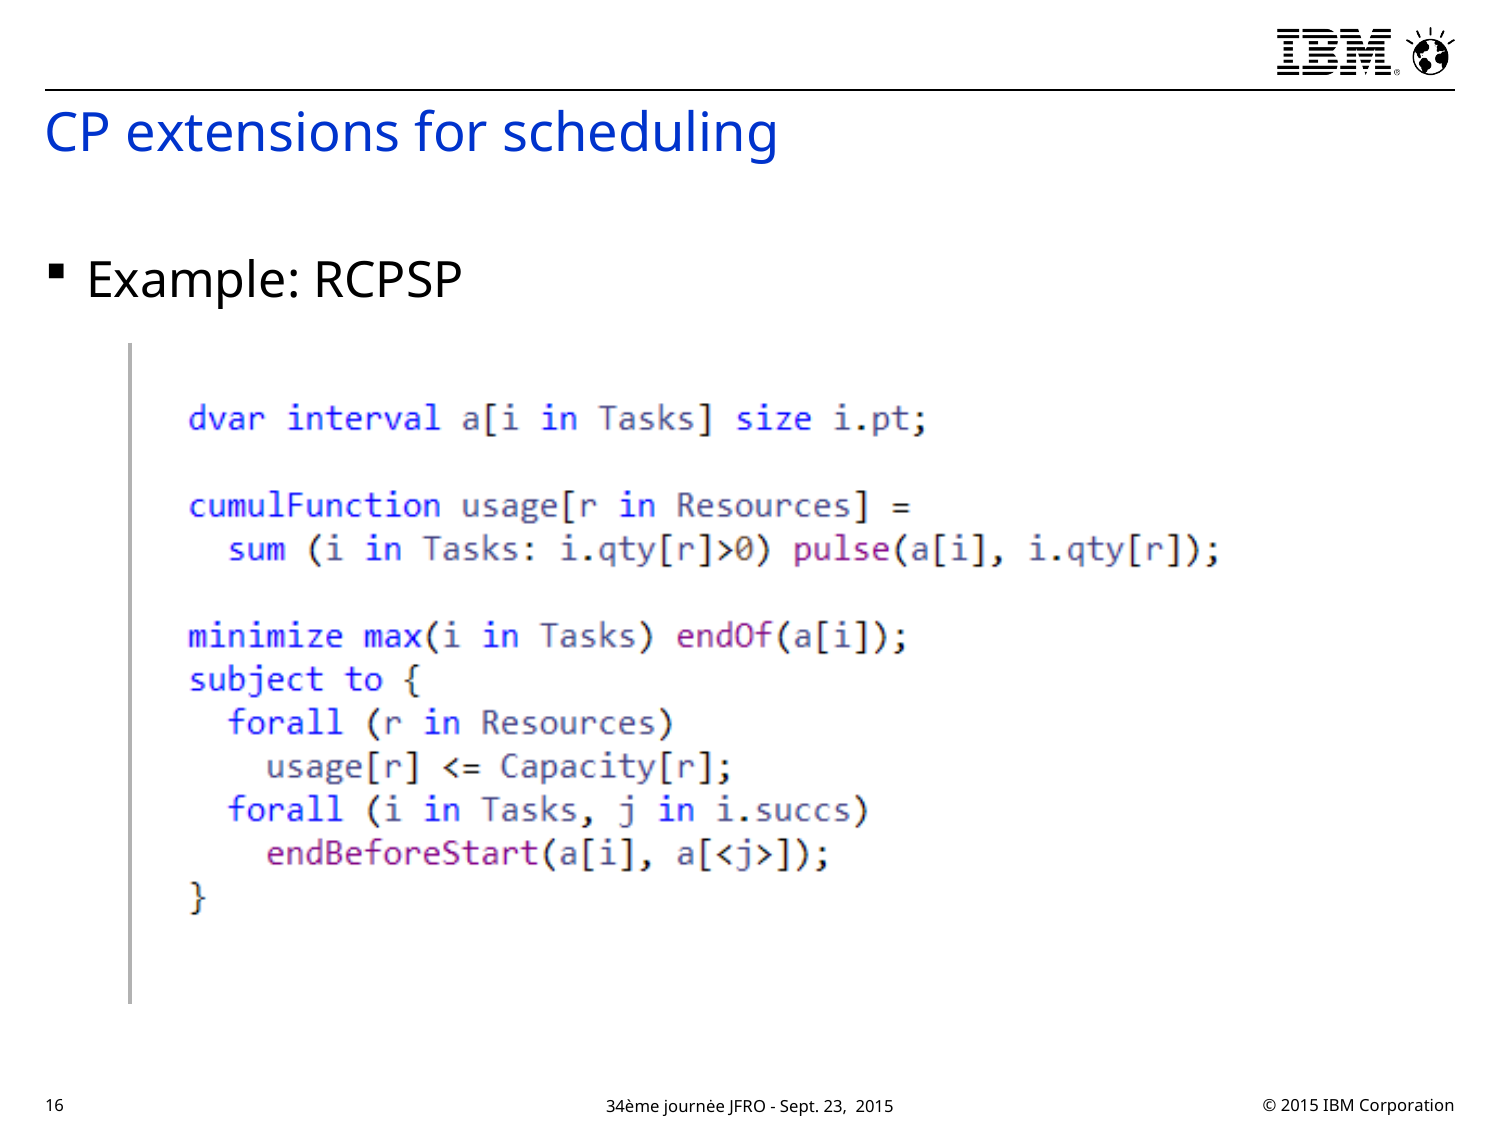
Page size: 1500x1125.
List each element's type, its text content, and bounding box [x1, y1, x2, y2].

picture [171, 389, 1234, 926]
picture [1260, 10, 1468, 90]
title CP extensions for scheduling [29, 97, 1455, 203]
list Example: RCPSP [29, 239, 1455, 1066]
